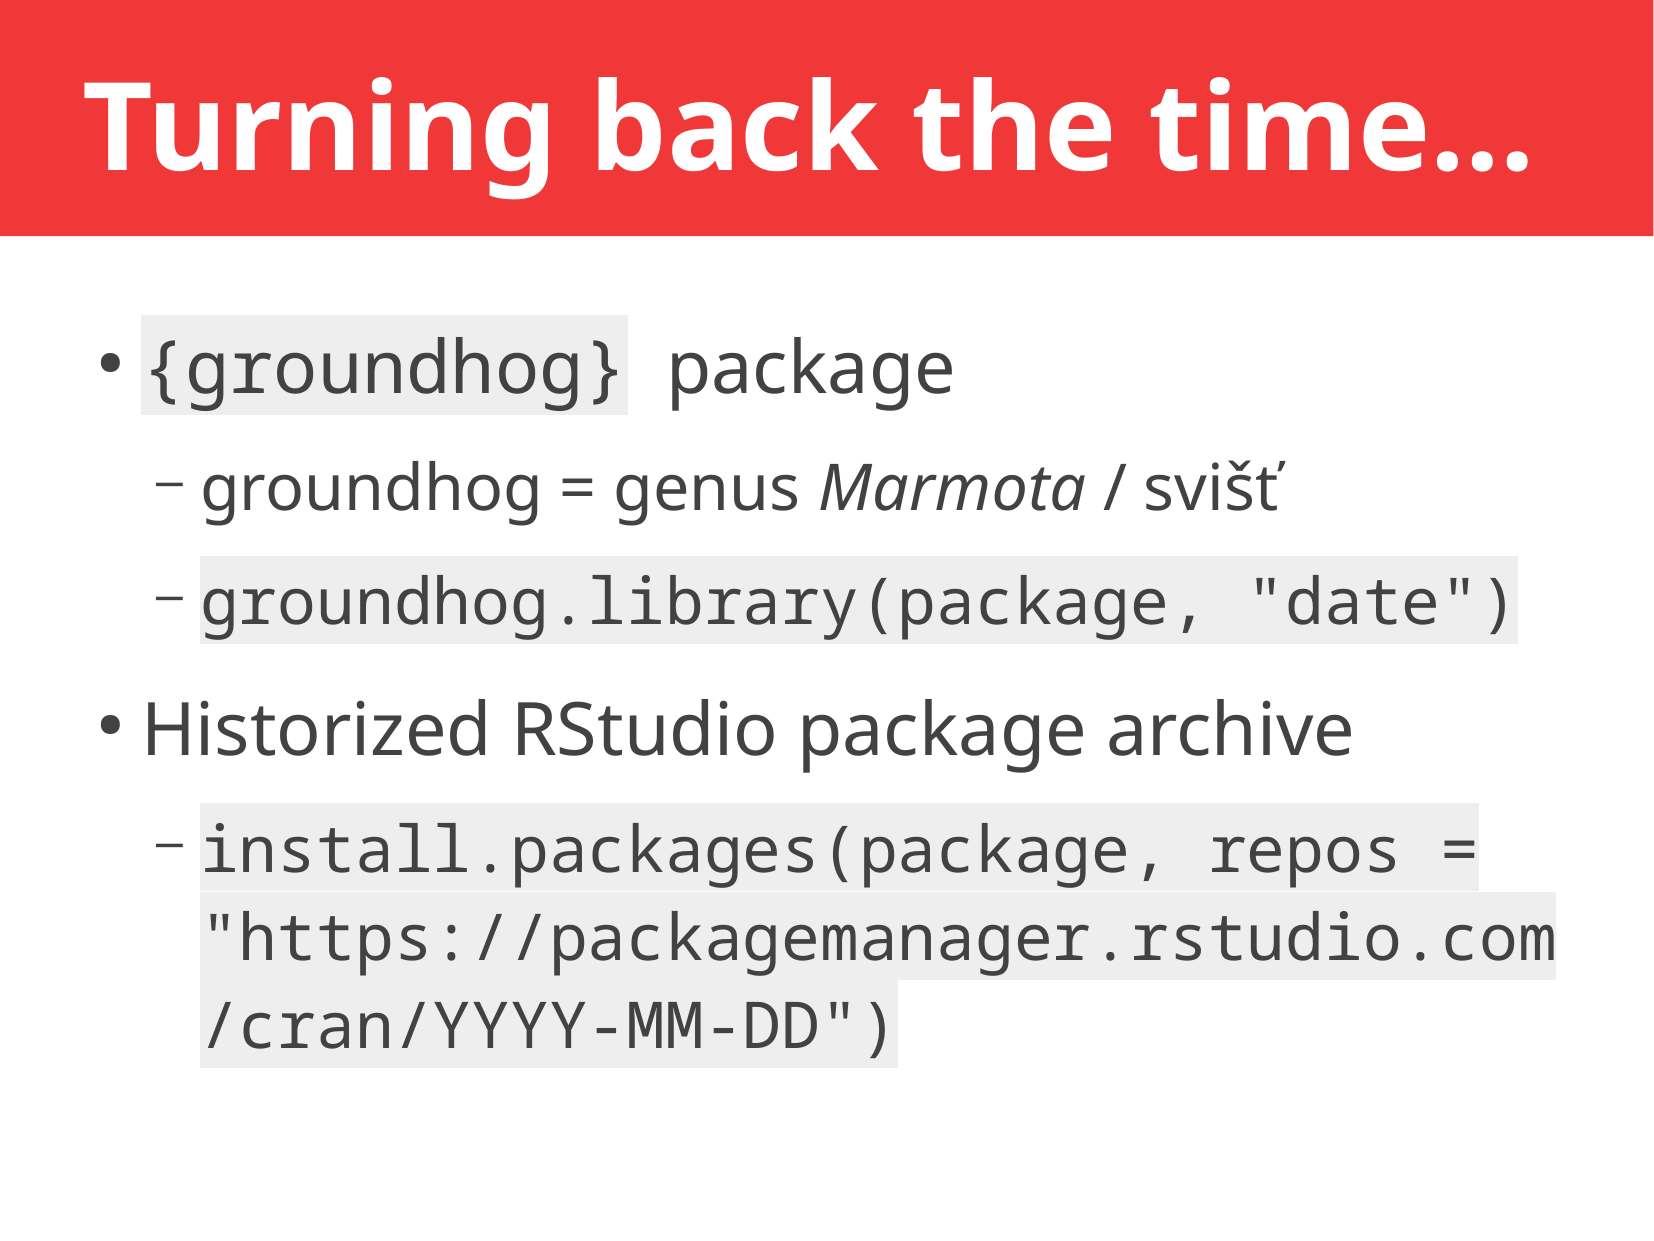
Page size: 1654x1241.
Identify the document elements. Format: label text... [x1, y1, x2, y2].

title Turning back the time… [82, 19, 1571, 227]
list {groundhog} package groundhog = genus Marmota / svišť groundhog.library(package, "date") Historized RStudio package archive install.packages(package, repos = "https://packagemanager.rstudio.com/cran/YYYY-MM-DD") [82, 314, 1563, 1080]
